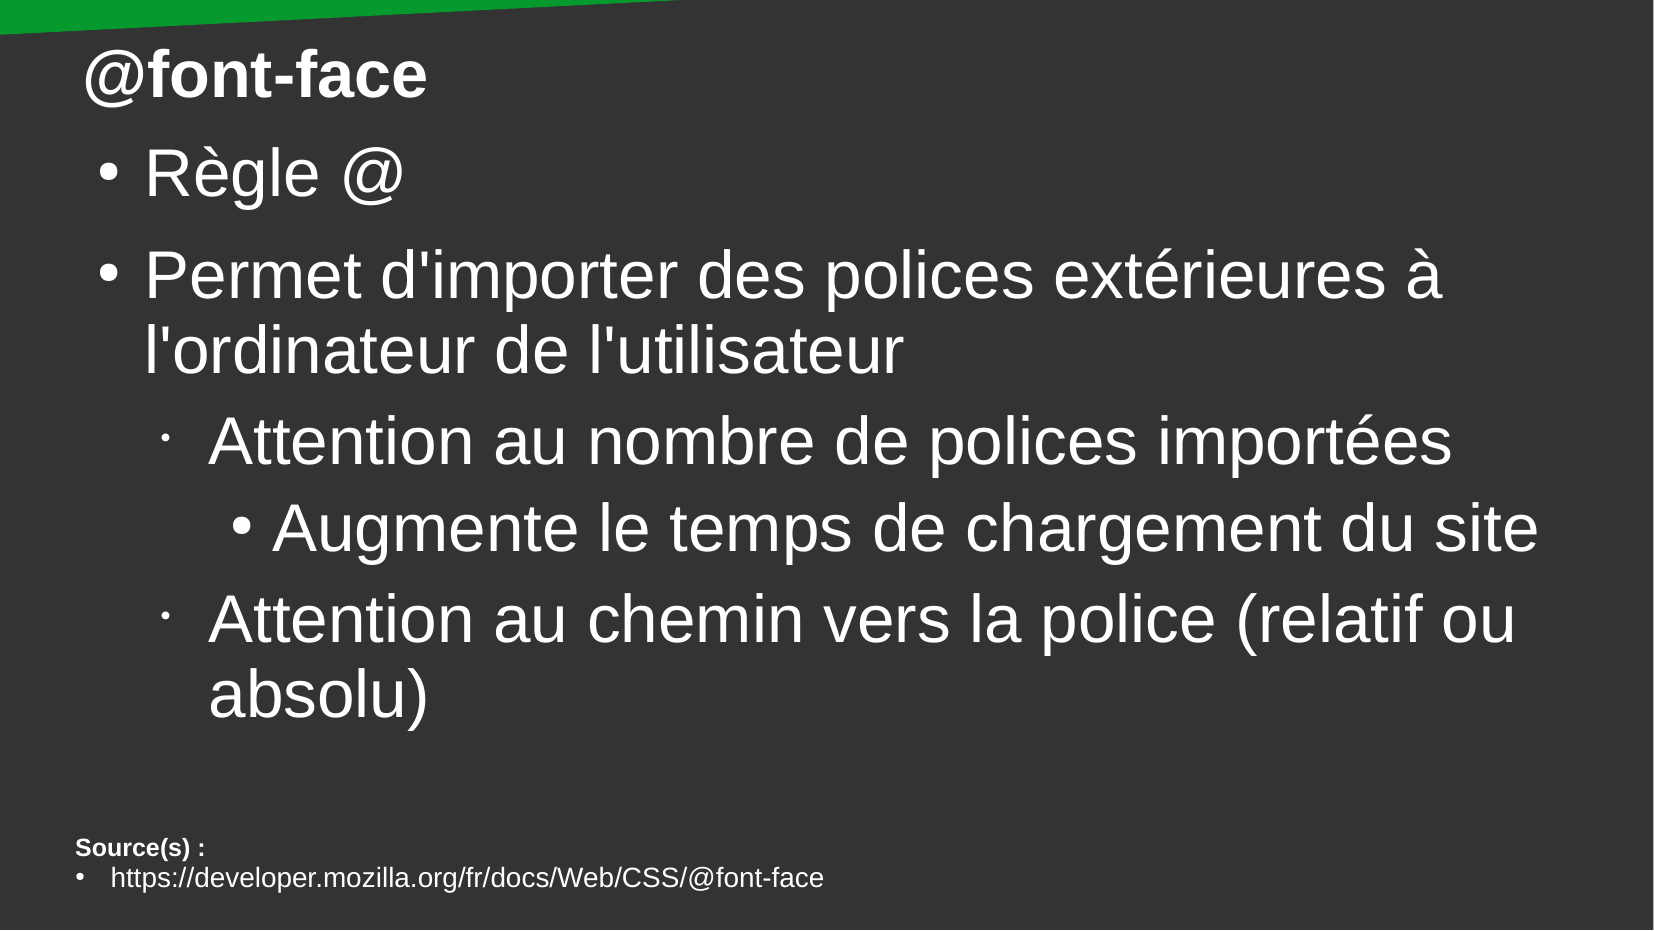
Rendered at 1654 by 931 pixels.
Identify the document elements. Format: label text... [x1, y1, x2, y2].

text_box Source(s) : https://developer.mozilla.org/fr/docs/Web/CSS/@font-face [60, 826, 1546, 901]
title @font-face [82, 37, 1571, 114]
text_box [0, 0, 682, 35]
list Règle @ Permet d'importer des polices extérieures à l'ordinateur de l'utilisateur Attention au nombre de polices importées Augmente le temps de chargement du site Attention au chemin vers la police (relatif ou absolu) [80, 135, 1630, 745]
